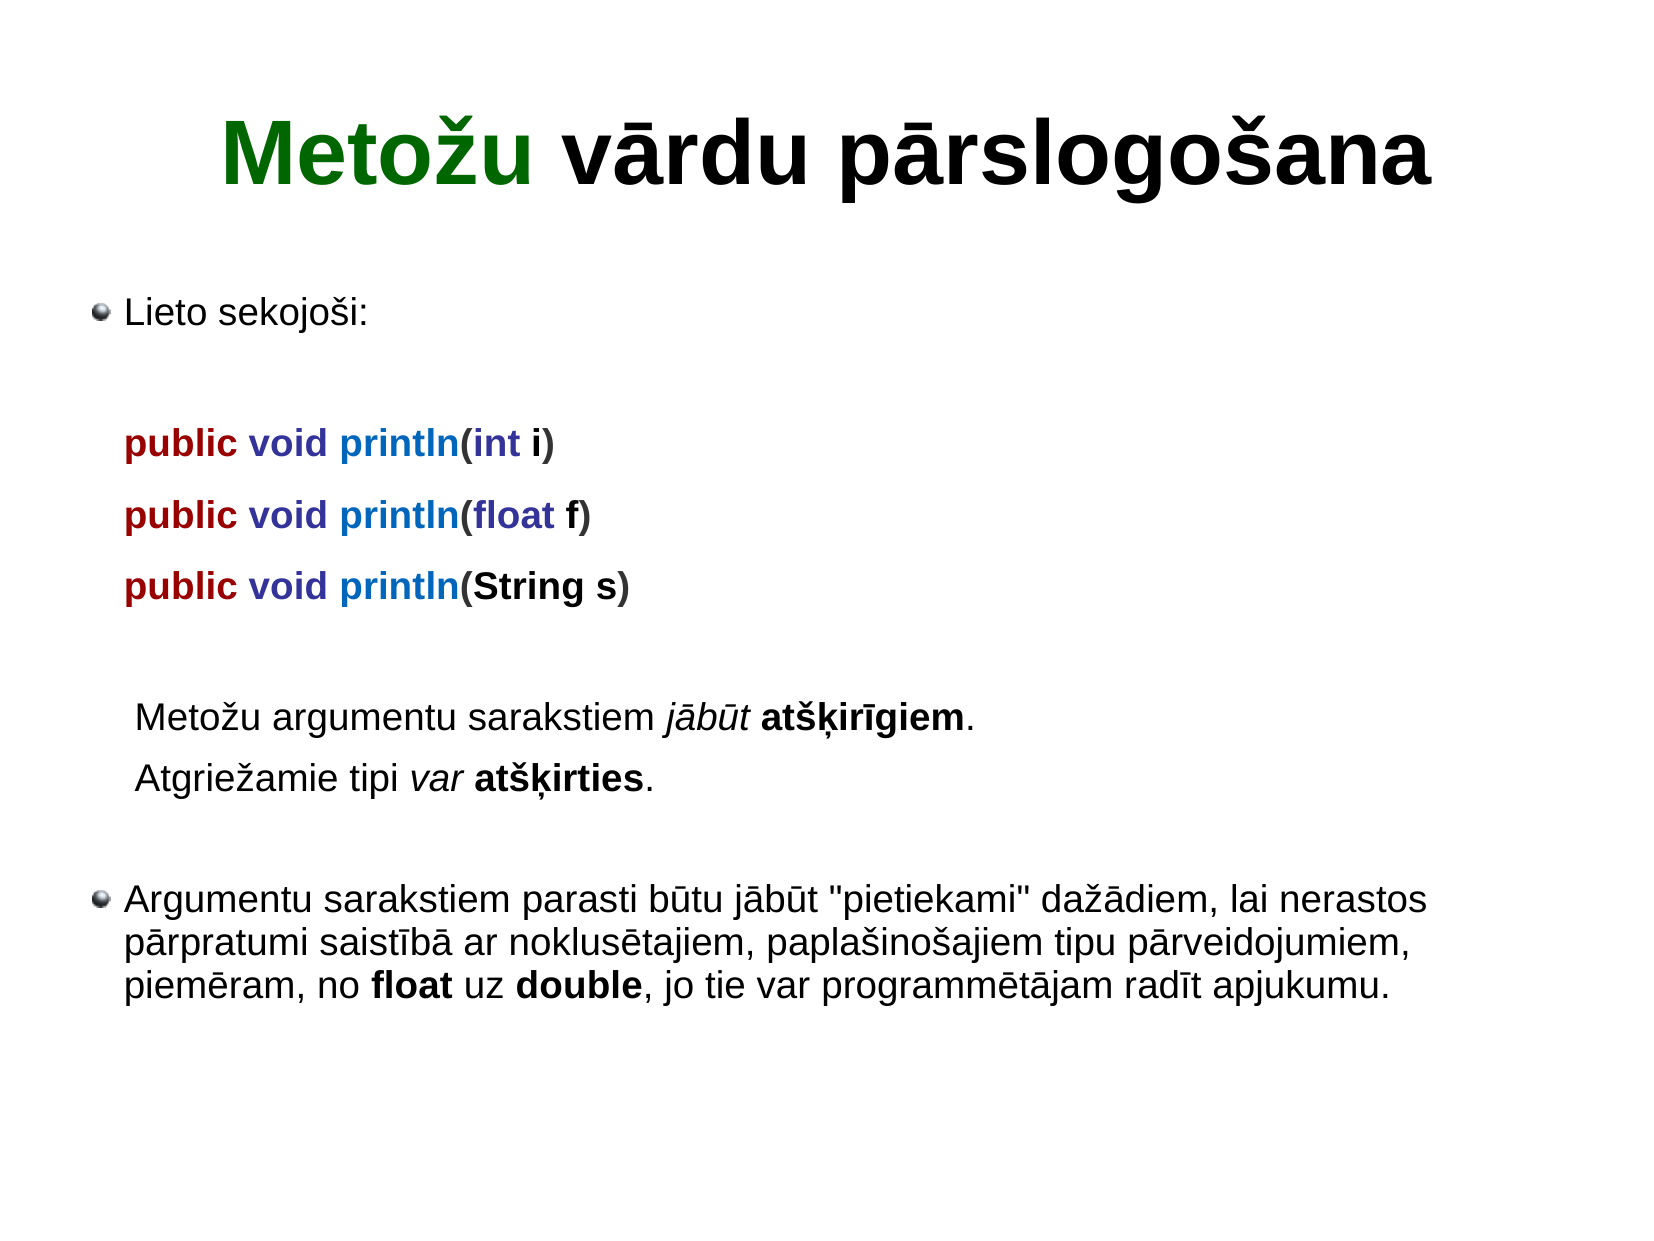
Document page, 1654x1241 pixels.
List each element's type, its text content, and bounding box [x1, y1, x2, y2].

list Lieto sekojoši: public void println(int i) public void println(float f) public void println(String s) Metožu argumentu sarakstiem jābūt atšķirīgiem. Atgriežamie tipi var atšķirties. Argumentu sarakstiem parasti būtu jābūt "pietiekami" dažādiem, lai nerastos pārpratumi saistībā ar noklusētajiem, paplašinošajiem tipu pārveidojumiem, piemēram, no float uz double, jo tie var programmētājam radīt apjukumu. [82, 290, 1538, 1010]
title Metožu vārdu pārslogošana [82, 49, 1571, 257]
